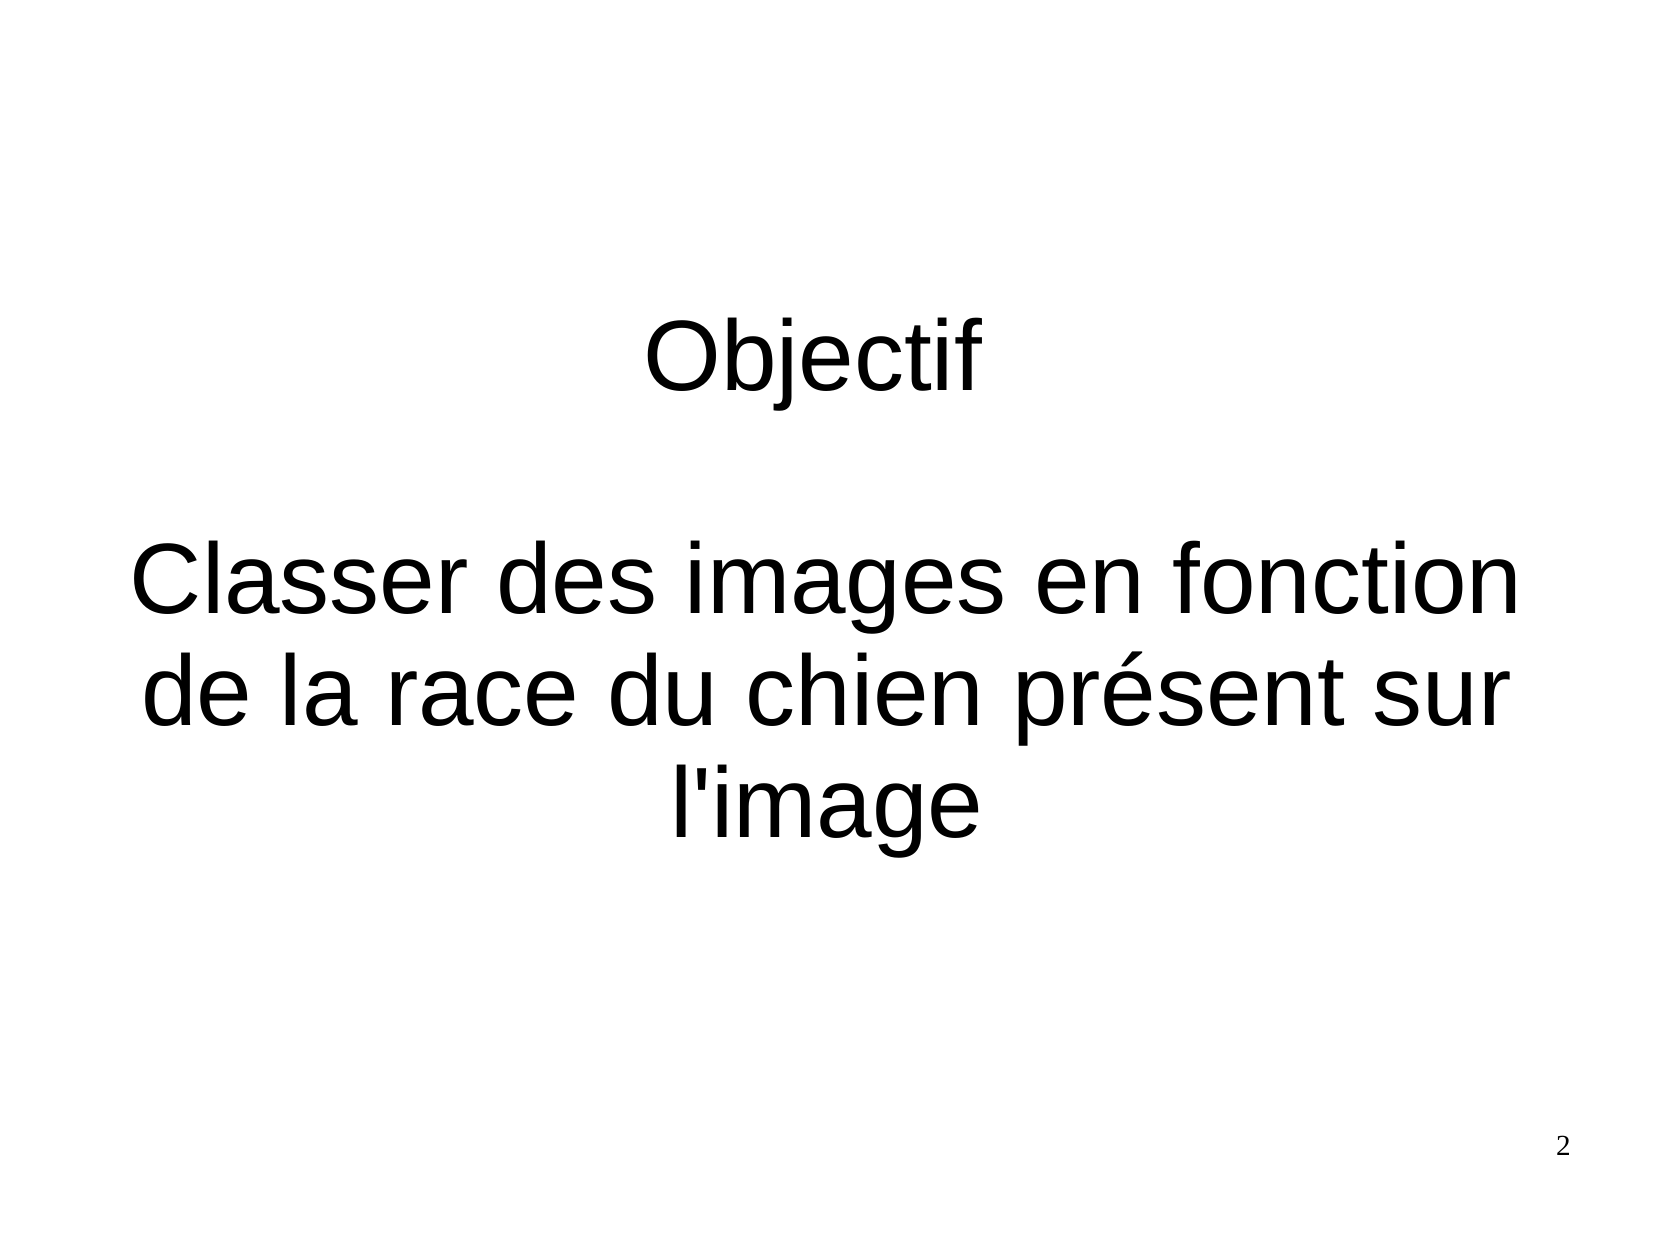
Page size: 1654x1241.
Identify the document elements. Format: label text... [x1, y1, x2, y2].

subtitle Objectif Classer des images en fonction de la race du chien présent sur l'image [82, 49, 1571, 1109]
